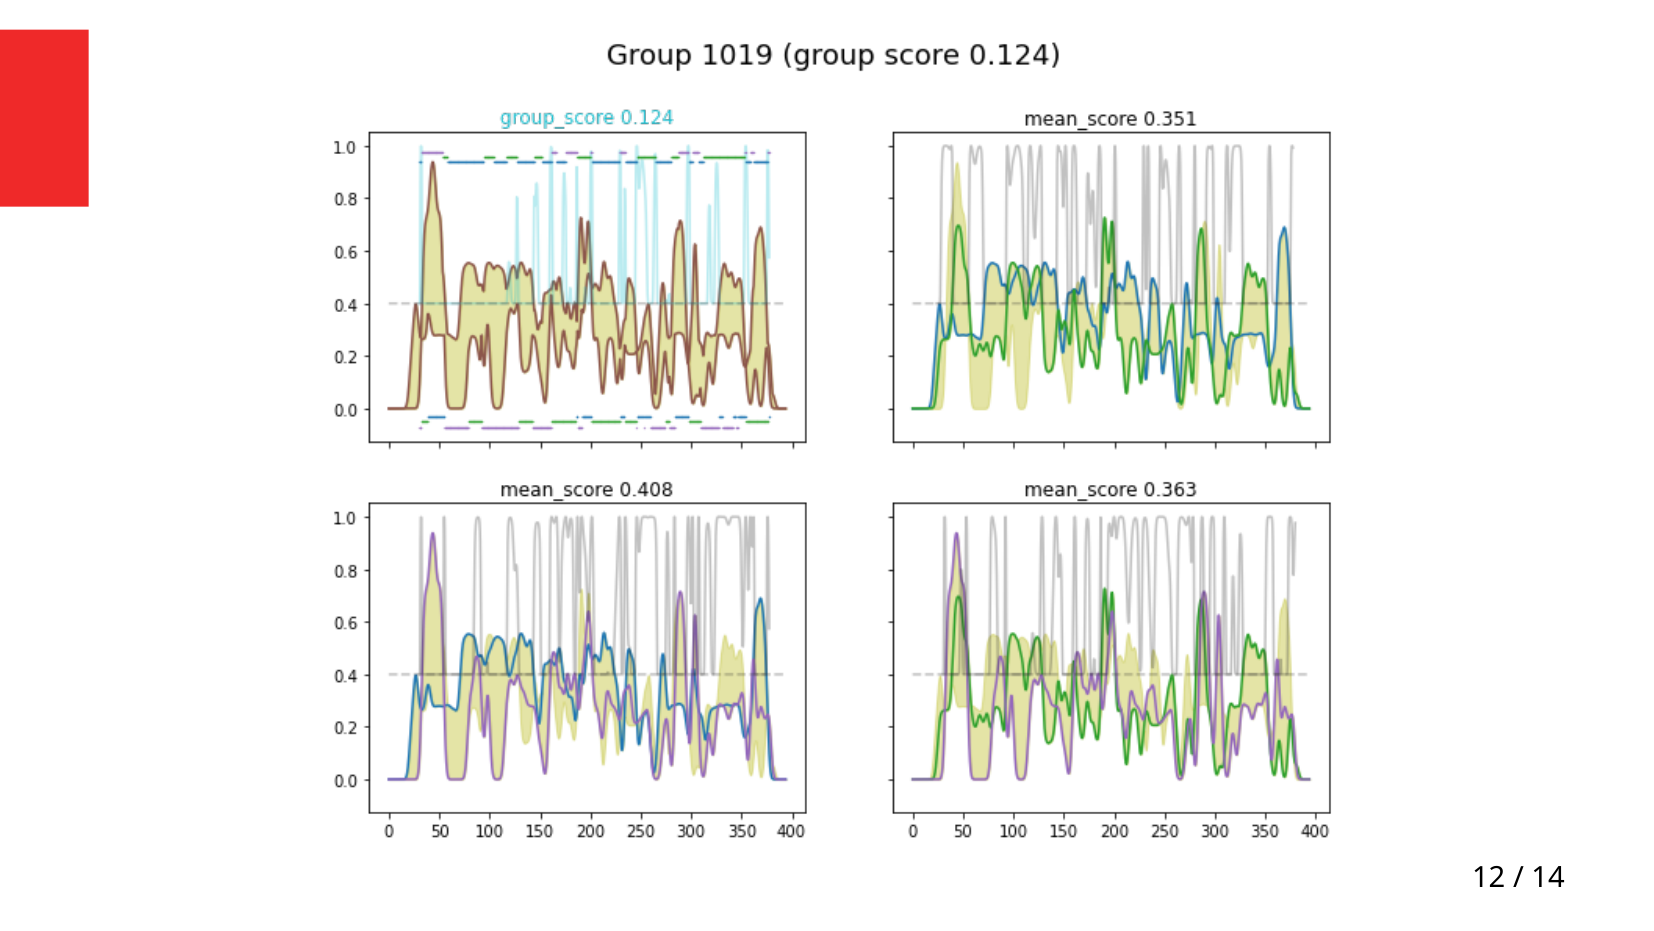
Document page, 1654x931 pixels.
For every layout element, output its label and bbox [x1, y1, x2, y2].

picture [322, 32, 1342, 850]
